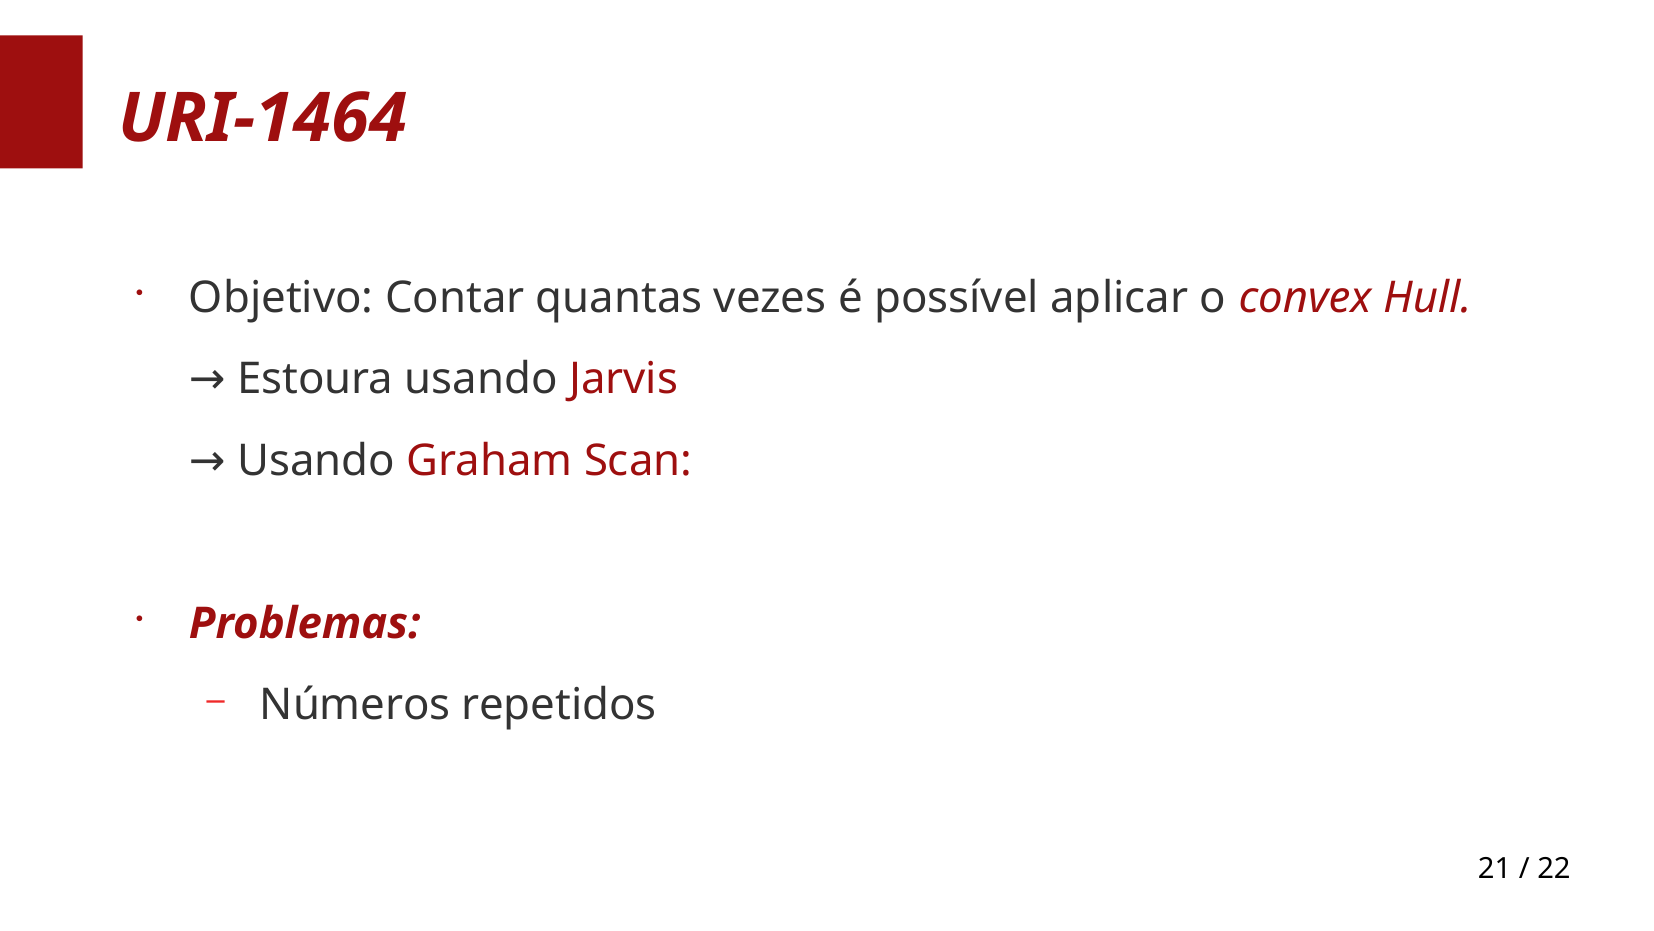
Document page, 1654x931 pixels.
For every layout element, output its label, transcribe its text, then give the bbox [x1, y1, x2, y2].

list Objetivo: Contar quantas vezes é possível aplicar o convex Hull. → Estoura usando Jarvis → Usando Graham Scan: Problemas: Números repetidos [118, 265, 1536, 806]
title URI-1464 [118, 37, 1571, 193]
